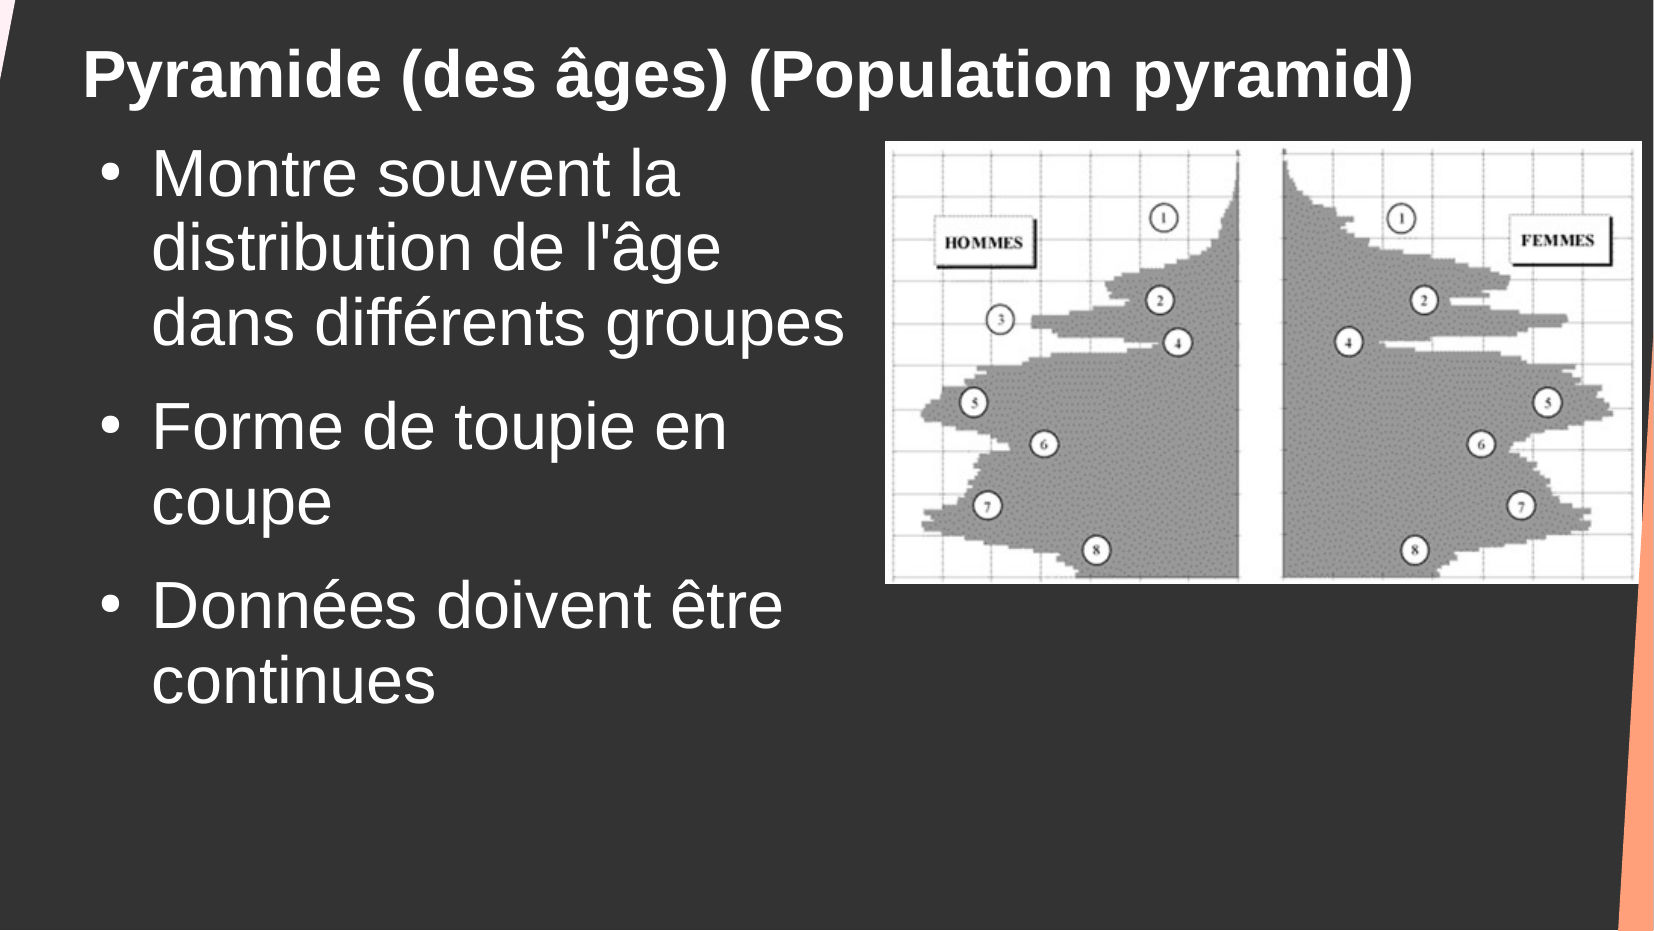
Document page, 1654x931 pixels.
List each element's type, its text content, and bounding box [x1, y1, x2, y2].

title Pyramide (des âges) (Population pyramid) [82, 37, 1571, 115]
text_box [0, 0, 16, 80]
picture [885, 141, 1642, 584]
text_box [1618, 321, 1654, 931]
list Montre souvent la distribution de l'âge dans différents groupes Forme de toupie en coupe Données doivent être continues [80, 135, 863, 815]
